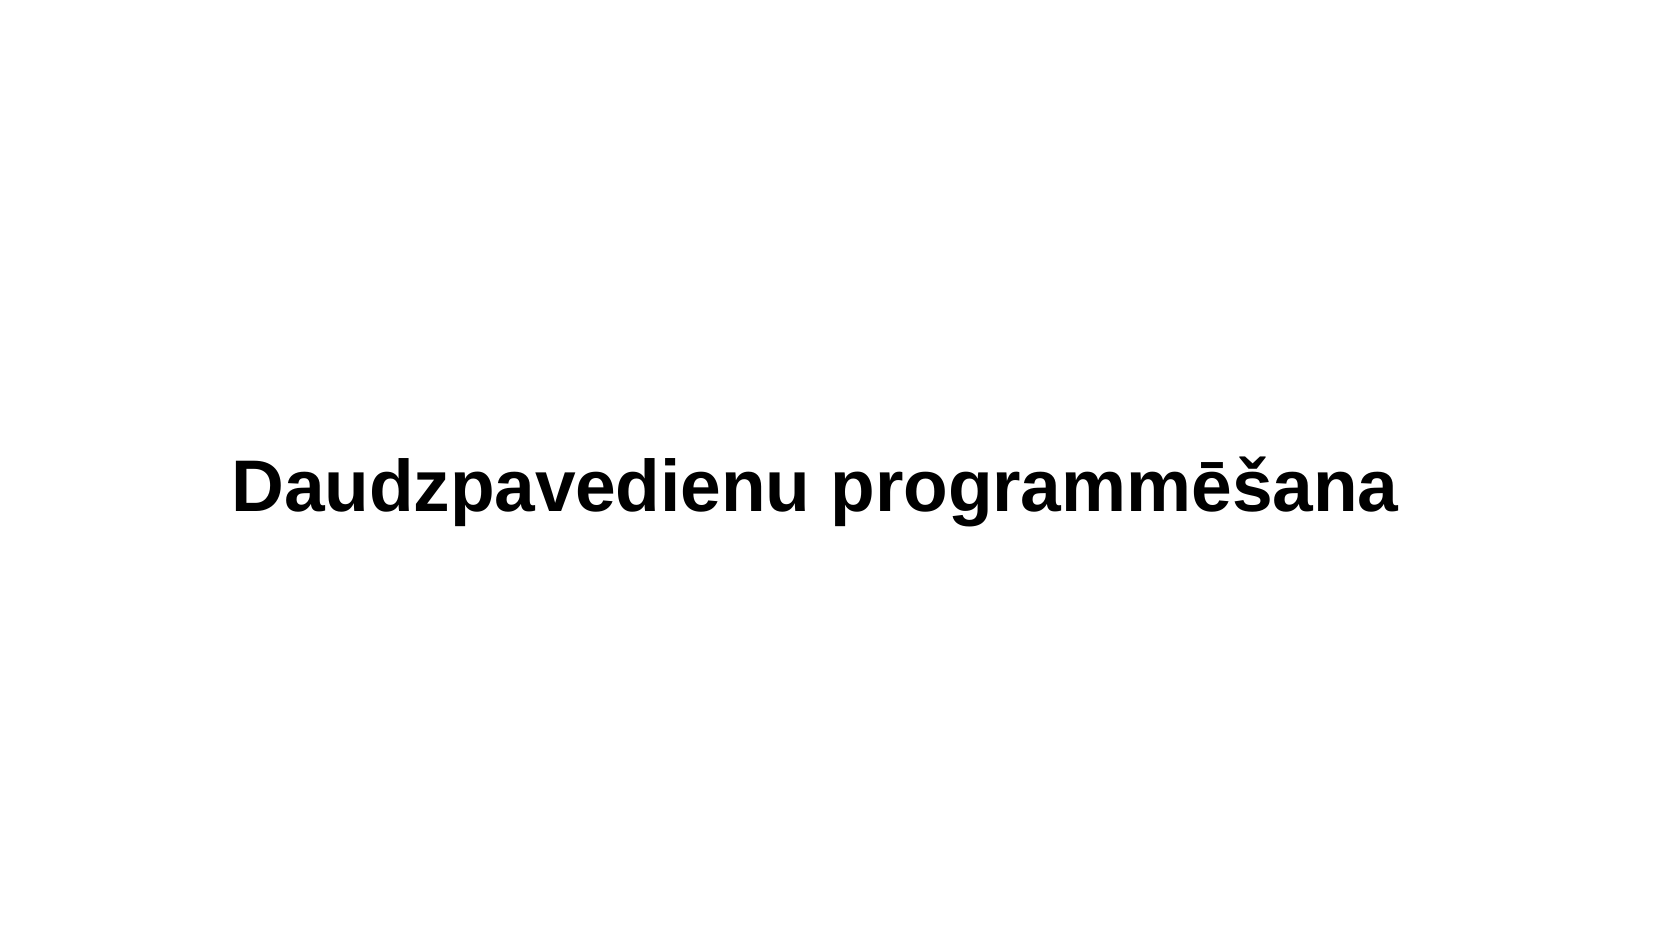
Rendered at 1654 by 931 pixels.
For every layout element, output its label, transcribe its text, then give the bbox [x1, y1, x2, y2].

title Daudzpavedienu programmēšana [70, 403, 1559, 568]
